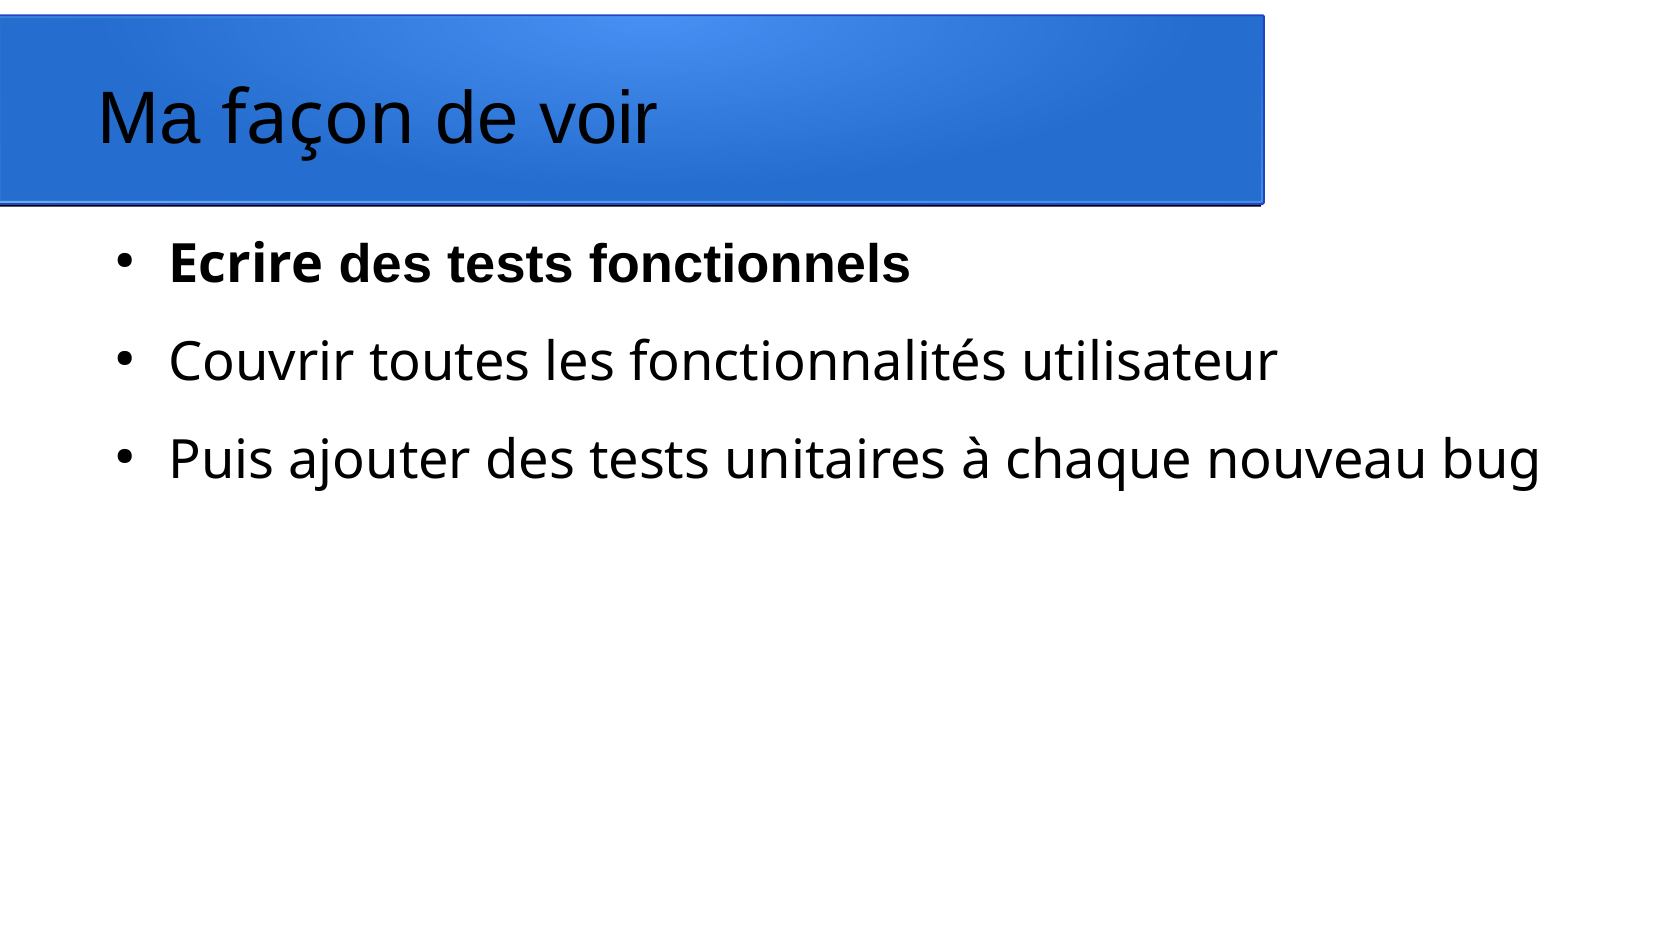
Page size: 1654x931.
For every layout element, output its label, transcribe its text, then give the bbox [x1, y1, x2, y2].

title Ma façon de voir [82, 37, 1571, 193]
list Ecrire des tests fonctionnels Couvrir toutes les fonctionnalités utilisateur Puis ajouter des tests unitaires à chaque nouveau bug [82, 216, 1571, 719]
